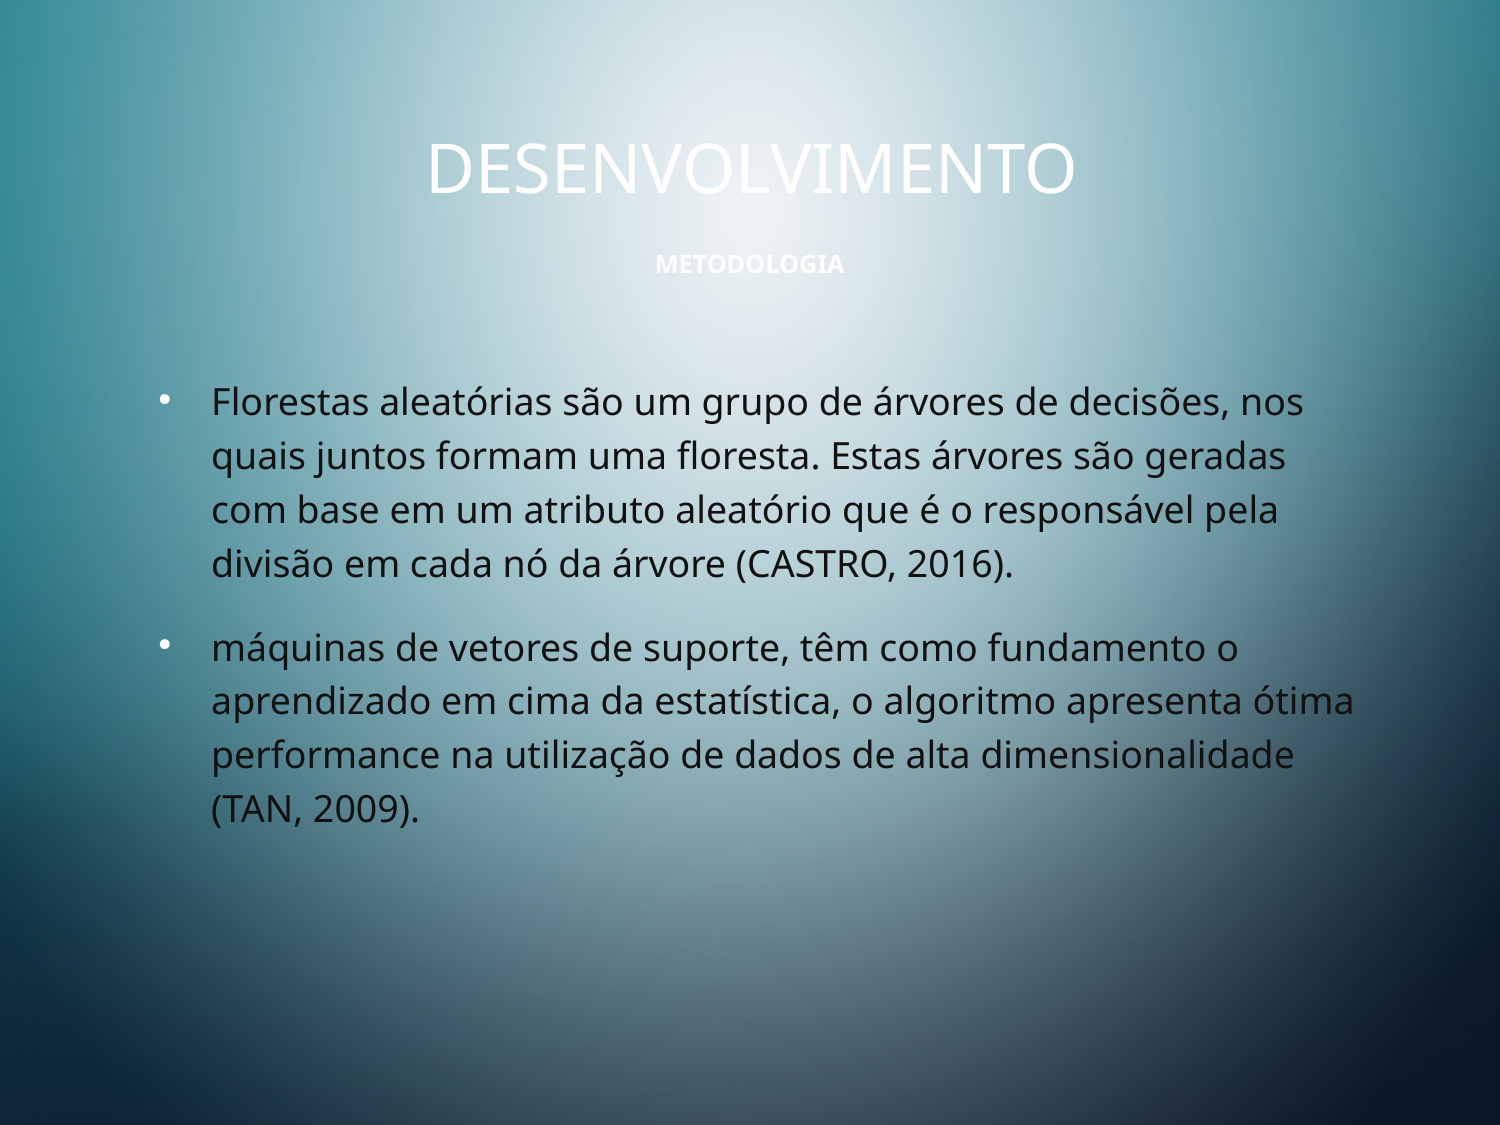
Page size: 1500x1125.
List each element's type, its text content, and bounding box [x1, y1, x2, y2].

list Florestas aleatórias são um grupo de árvores de decisões, nos quais juntos formam uma floresta. Estas árvores são geradas com base em um atributo aleatório que é o responsável pela divisão em cada nó da árvore (CASTRO, 2016). máquinas de vetores de suporte, têm como fundamento o aprendizado em cima da estatística, o algoritmo apresenta ótima performance na utilização de dados de alta dimensionalidade (TAN, 2009). [140, 369, 1360, 951]
title Desenvolvimento [151, 106, 1371, 237]
picture [0, 0, 1500, 1125]
title Metodologia [140, 216, 1360, 317]
